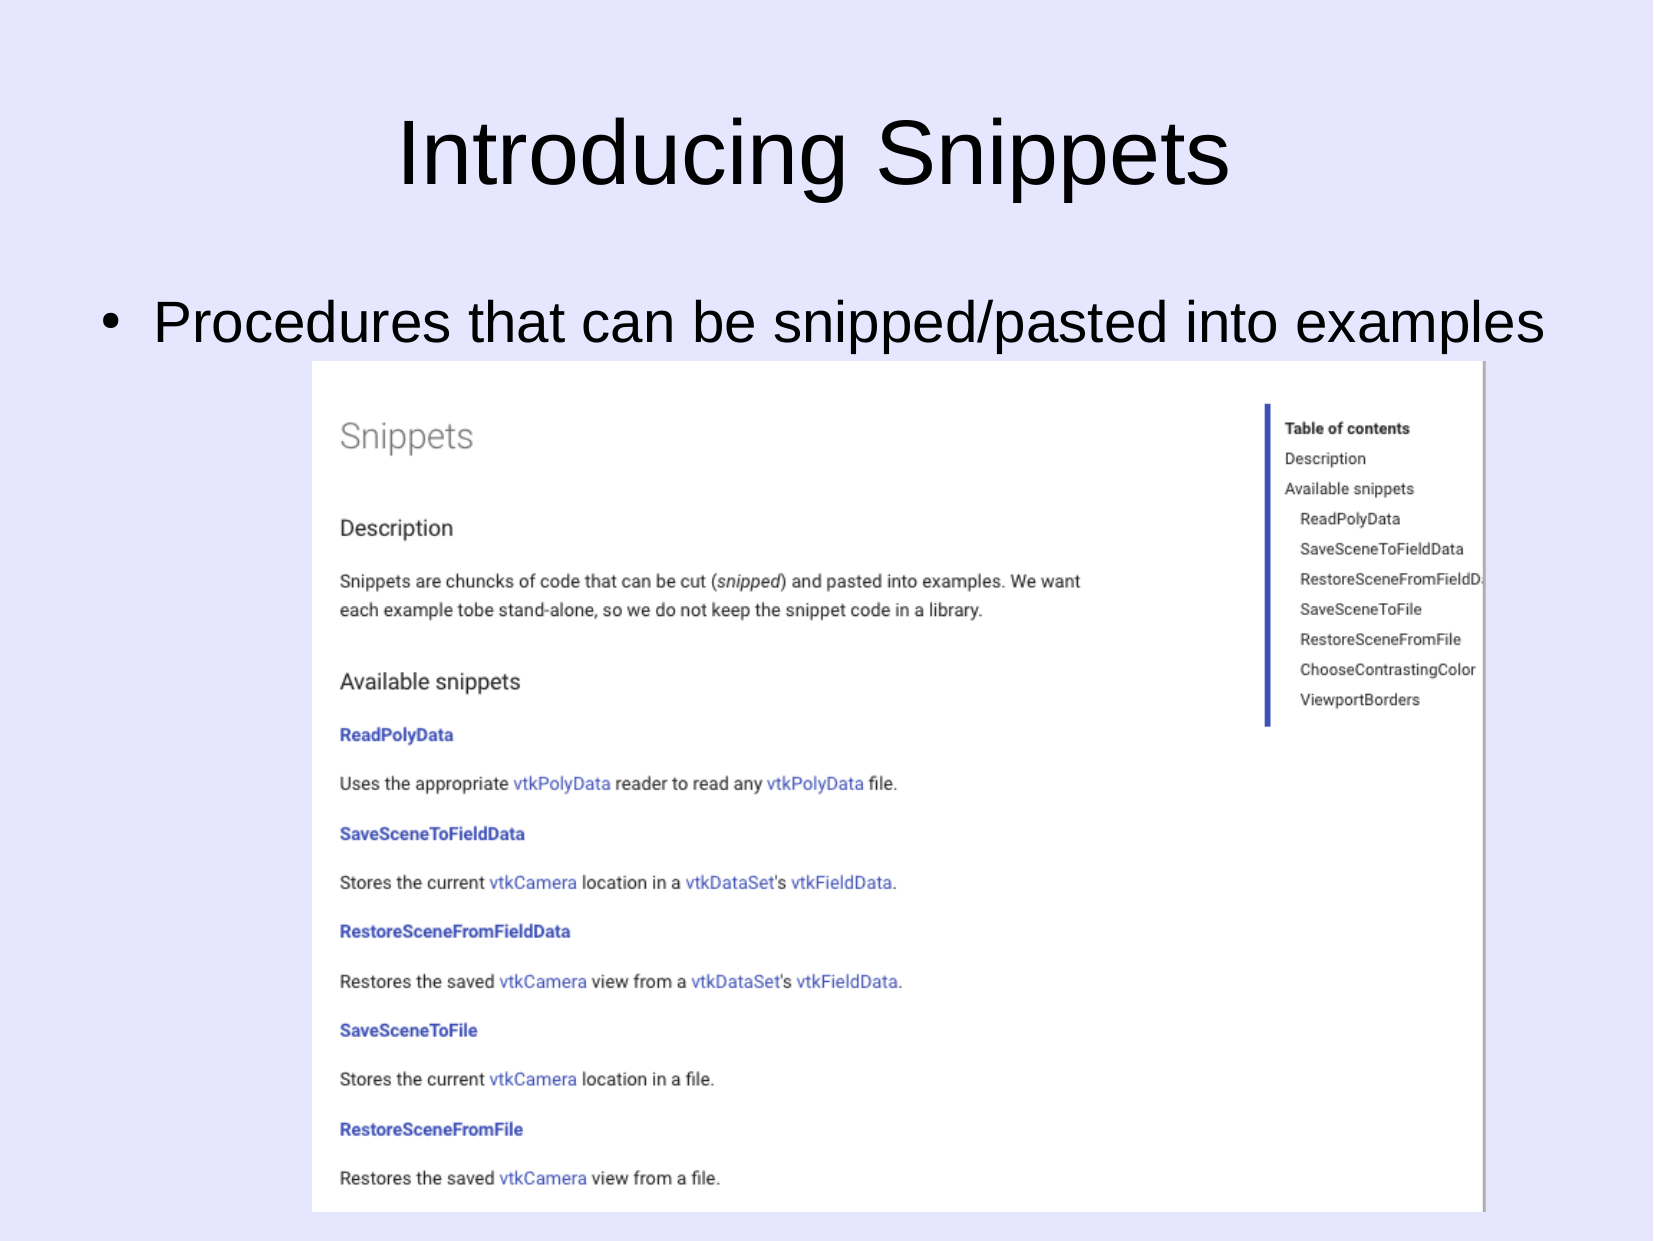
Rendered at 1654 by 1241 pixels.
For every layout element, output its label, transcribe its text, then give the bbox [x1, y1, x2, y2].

list Procedures that can be snipped/pasted into examples [82, 290, 1571, 1109]
picture [312, 361, 1486, 1212]
title Introducing Snippets [70, 49, 1559, 257]
